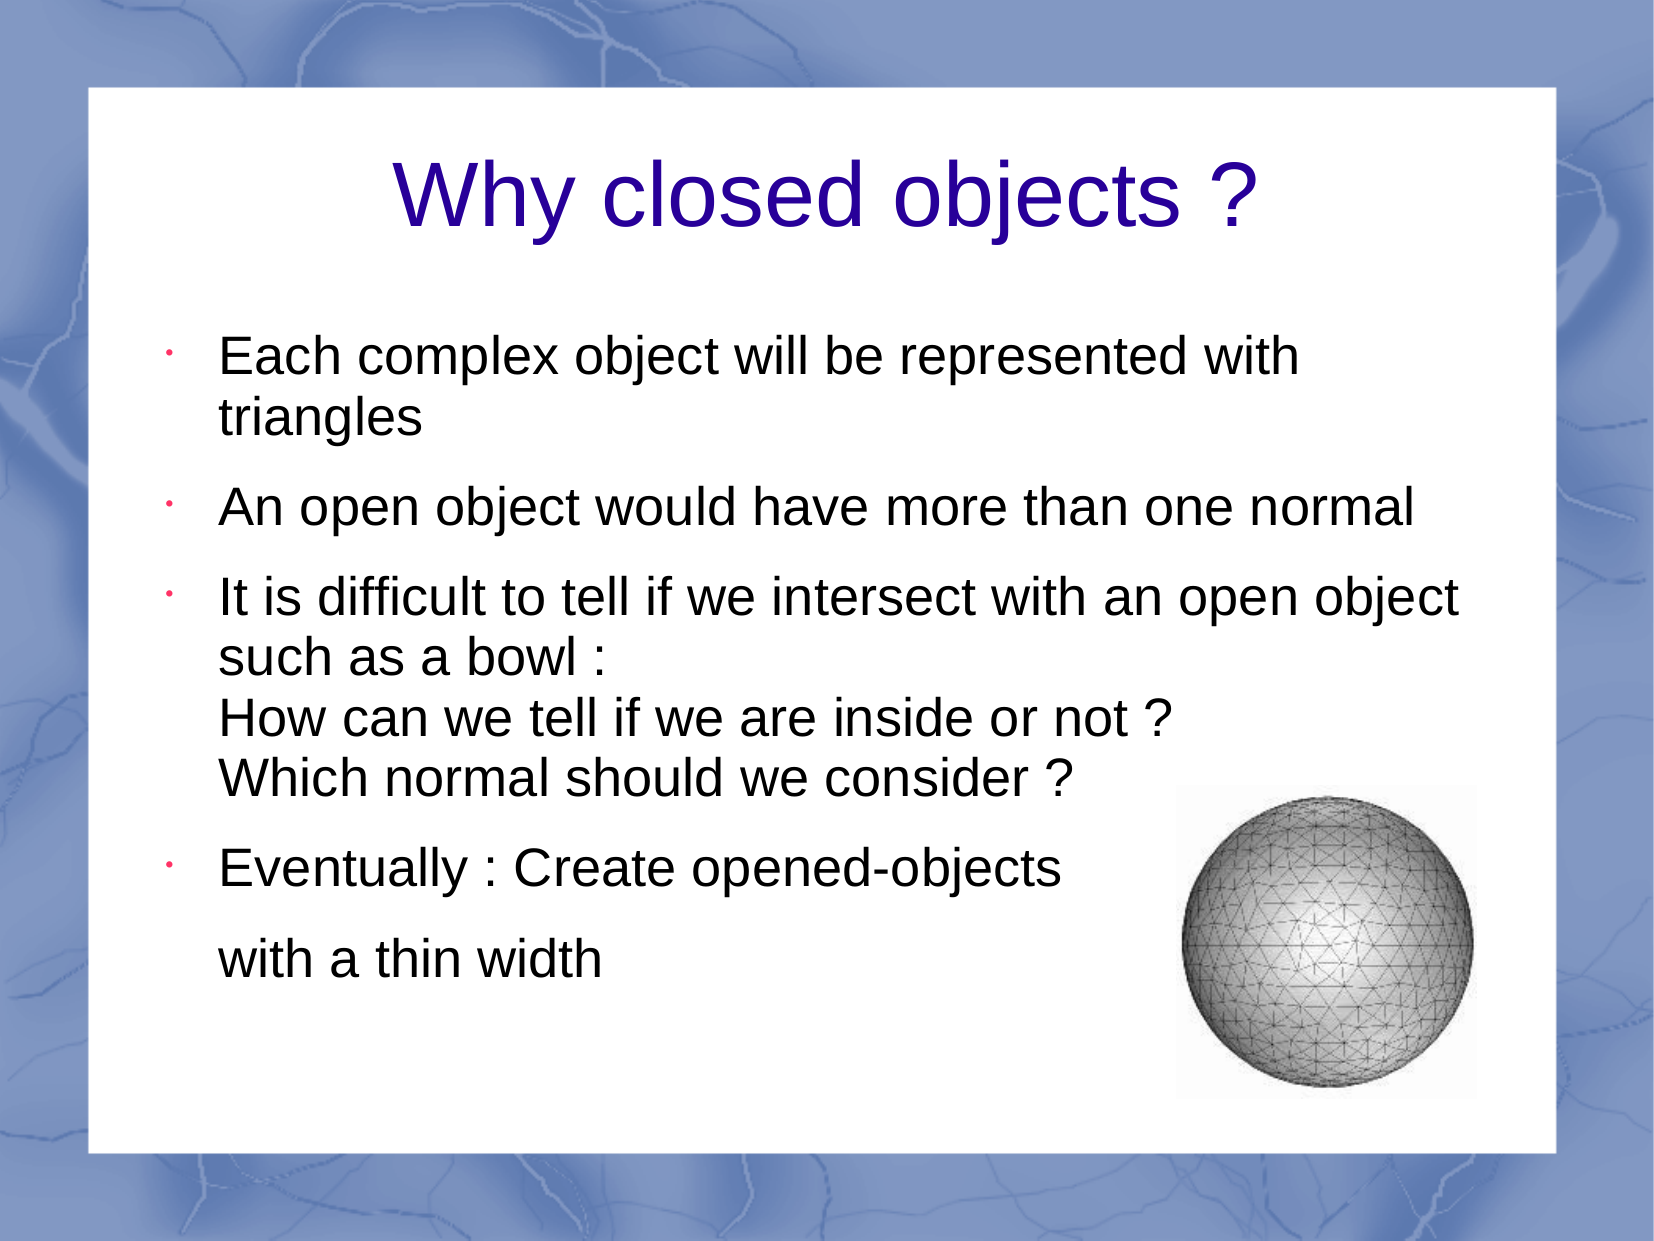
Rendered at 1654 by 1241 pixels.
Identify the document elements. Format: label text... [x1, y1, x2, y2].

picture [0, 0, 1654, 1241]
list Each complex object will be represented with triangles An open object would have more than one normal It is difficult to tell if we intersect with an open object such as a bowl : How can we tell if we are inside or not ? Which normal should we consider ? Eventually : Create opened-objects with a thin width [147, 325, 1506, 1045]
title Why closed objects ? [118, 90, 1536, 298]
